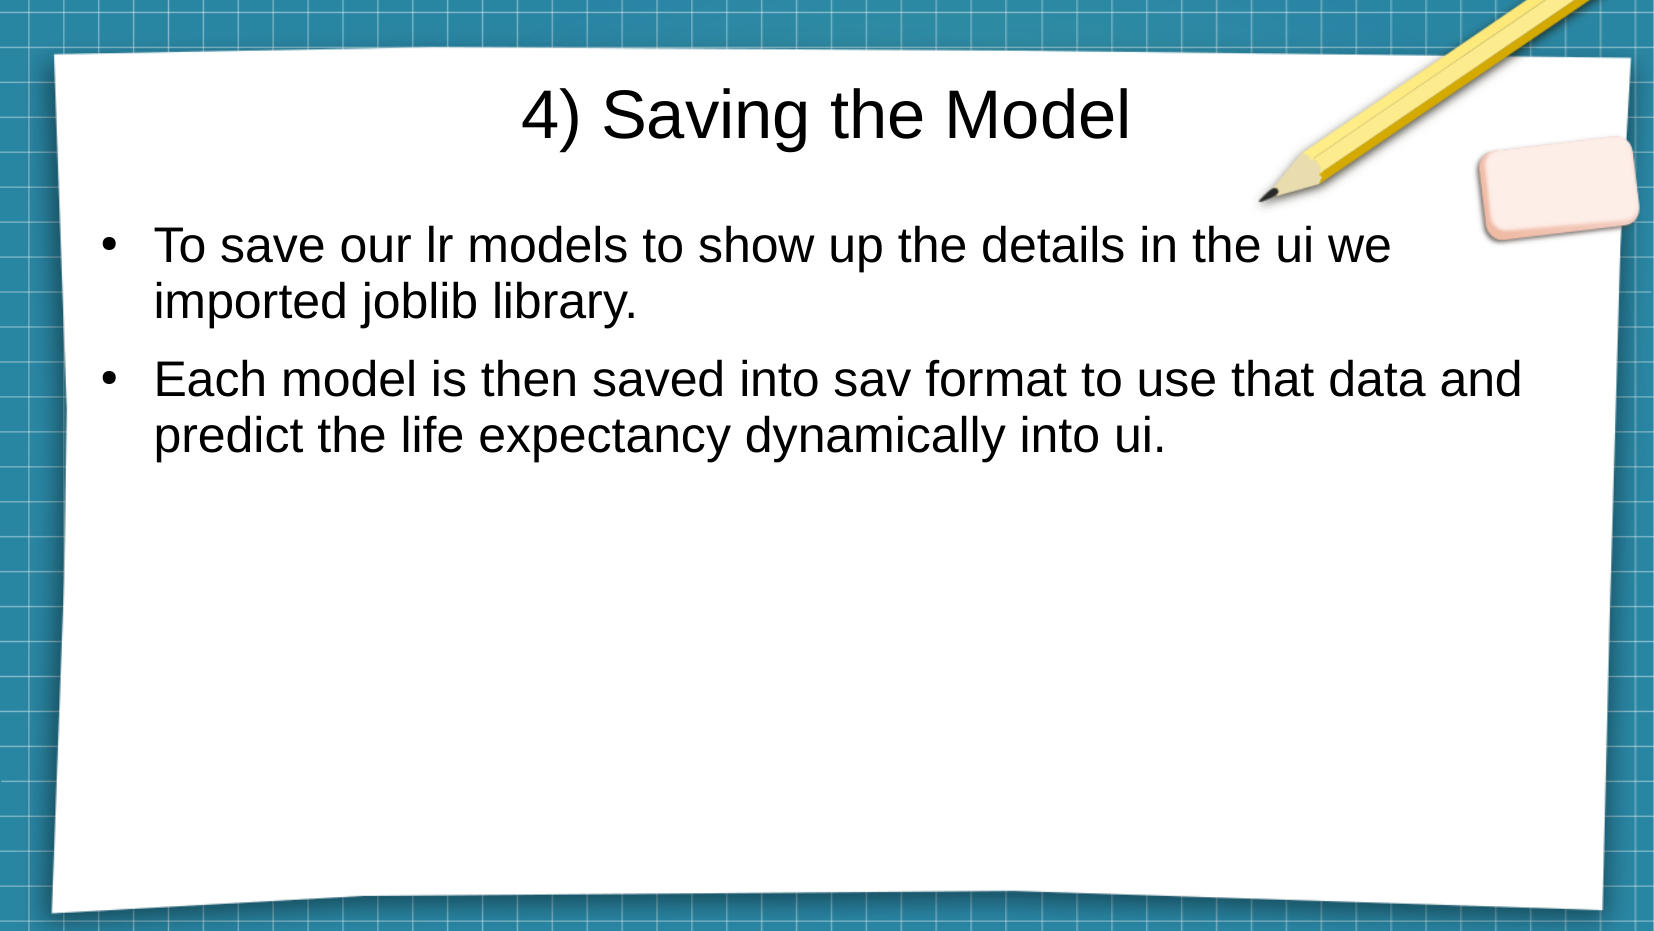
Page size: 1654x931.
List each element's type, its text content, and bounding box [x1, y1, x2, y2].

picture [0, 0, 1654, 931]
title 4) Saving the Model [82, 37, 1571, 193]
list To save our lr models to show up the details in the ui we imported joblib library. Each model is then saved into sav format to use that data and predict the life expectancy dynamically into ui. [82, 217, 1571, 758]
